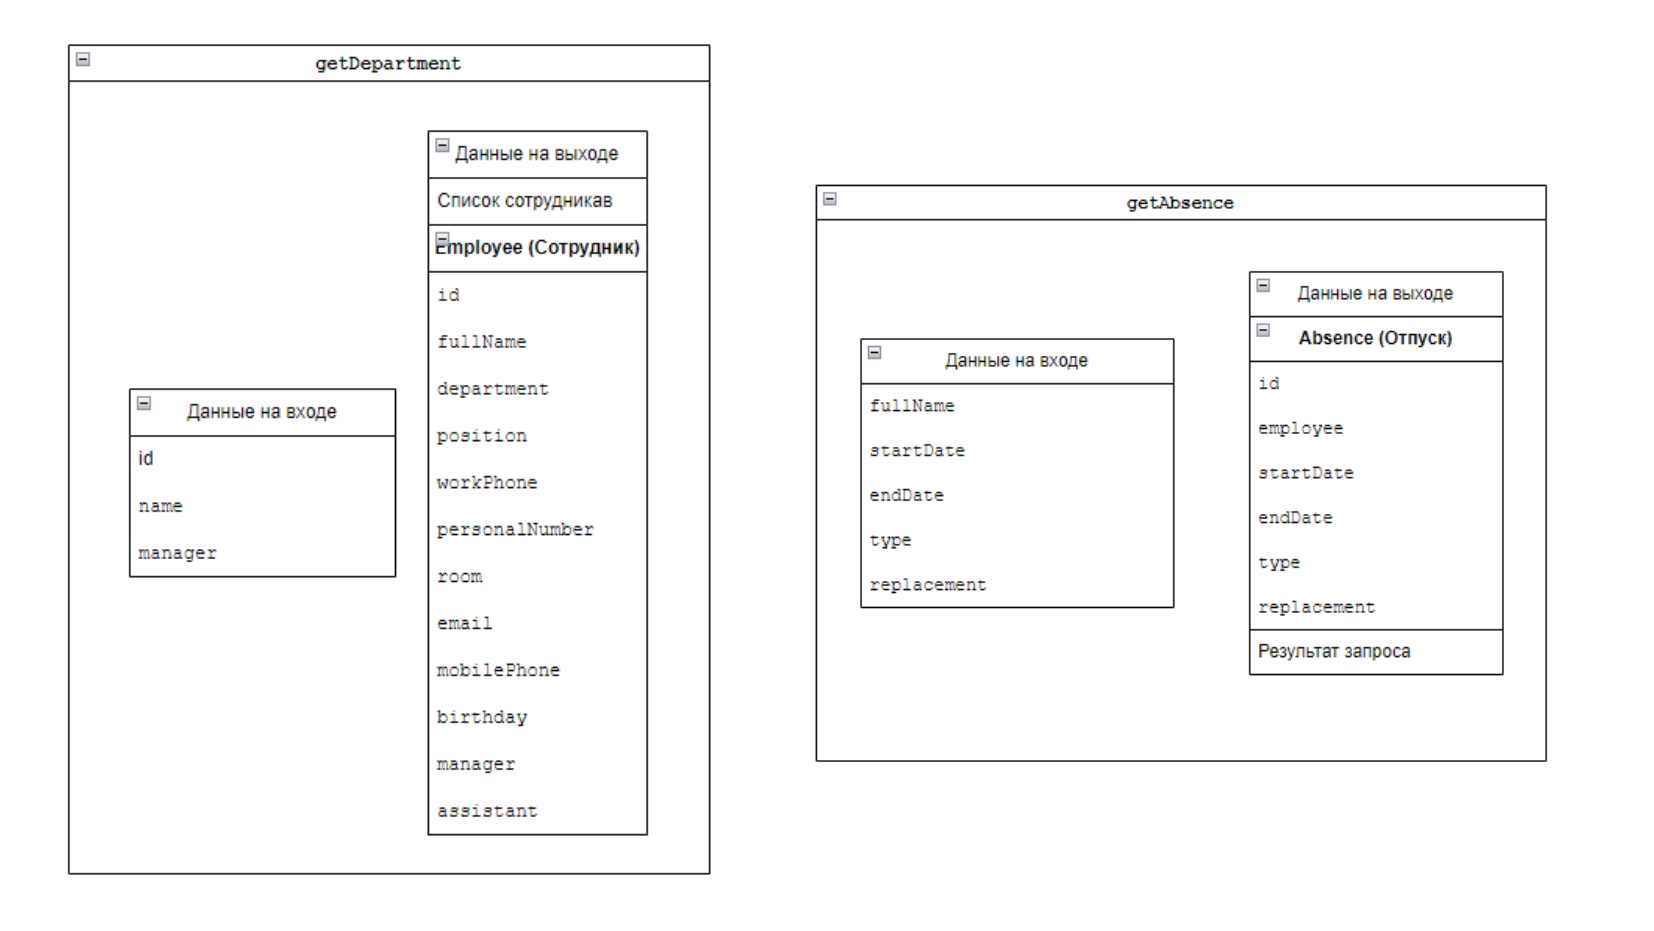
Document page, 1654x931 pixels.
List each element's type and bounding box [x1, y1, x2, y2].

picture [59, 29, 717, 878]
picture [801, 173, 1565, 768]
